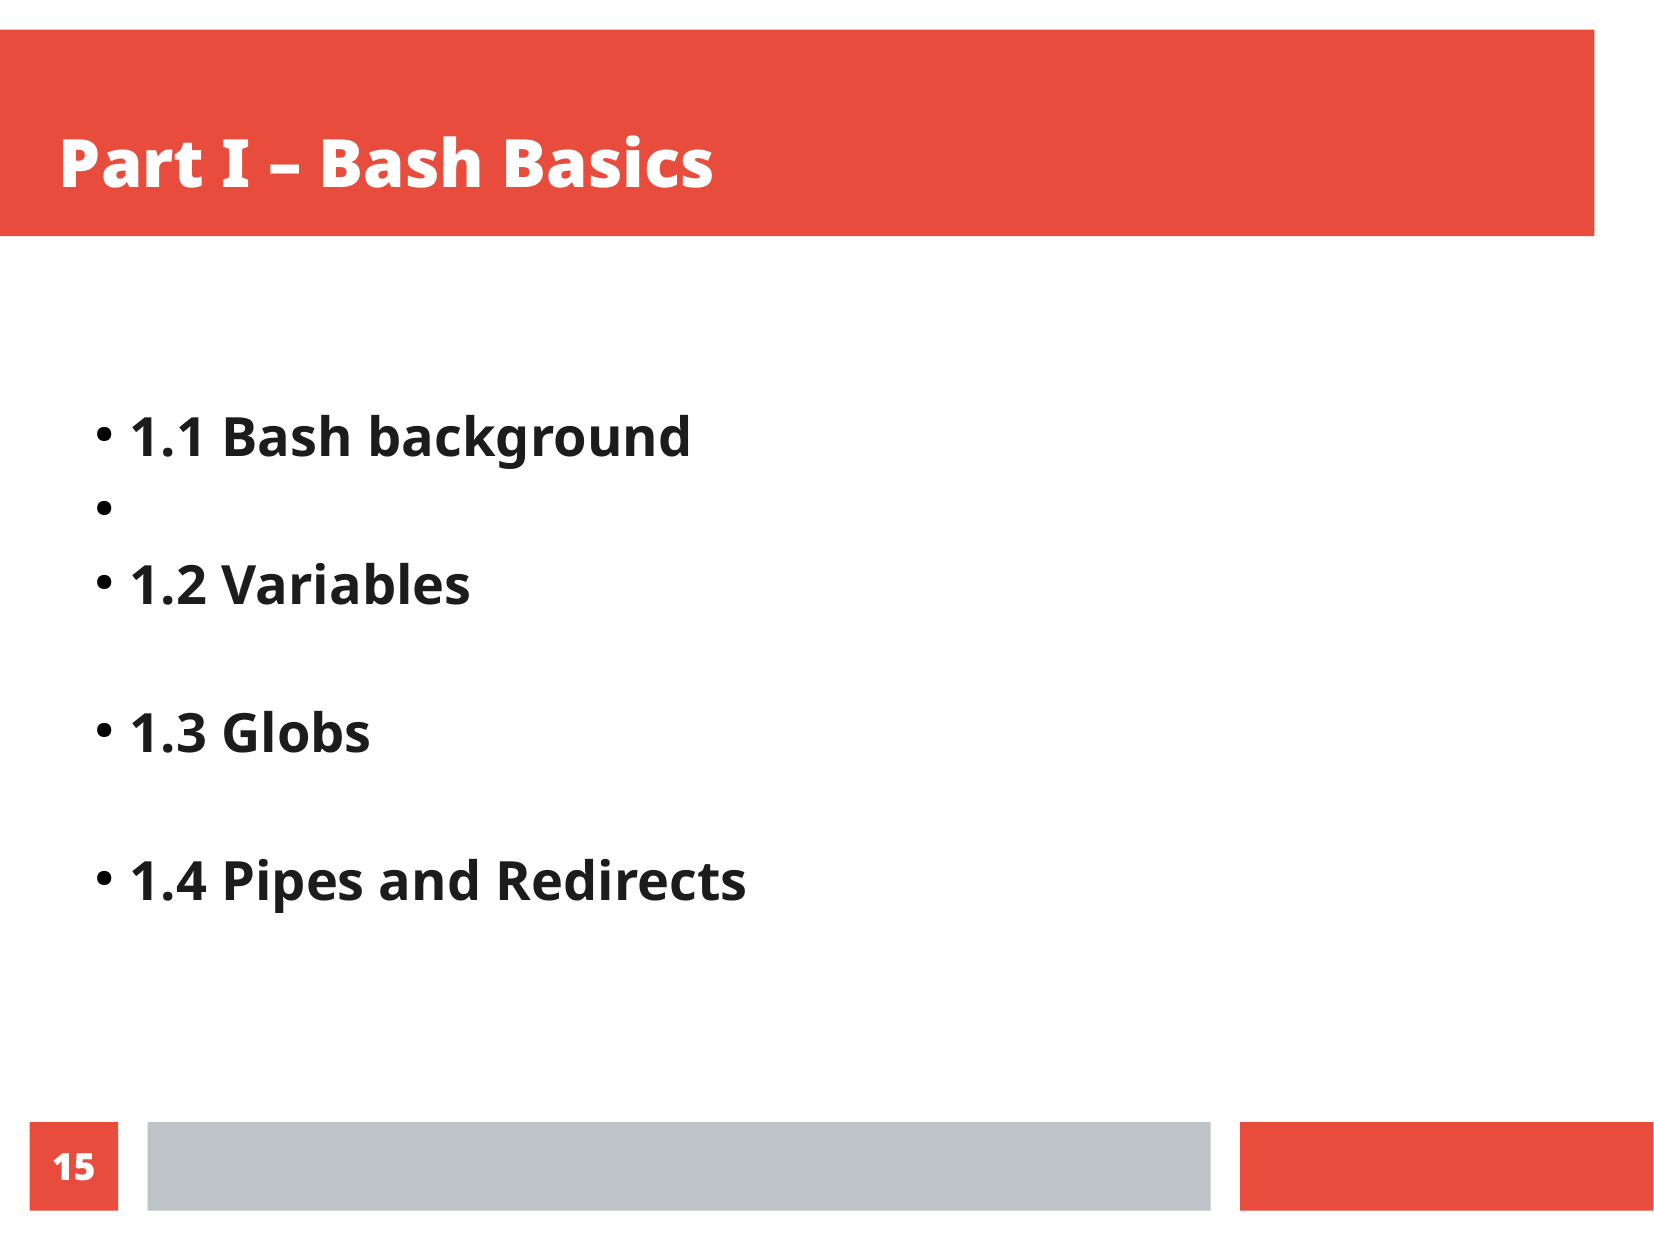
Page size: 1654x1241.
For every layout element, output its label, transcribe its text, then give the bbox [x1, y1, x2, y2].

subtitle 1.1 Bash background 1.2 Variables 1.3 Globs 1.4 Pipes and Redirects [59, 324, 1565, 1093]
title Part I – Bash Basics [59, 59, 1595, 207]
